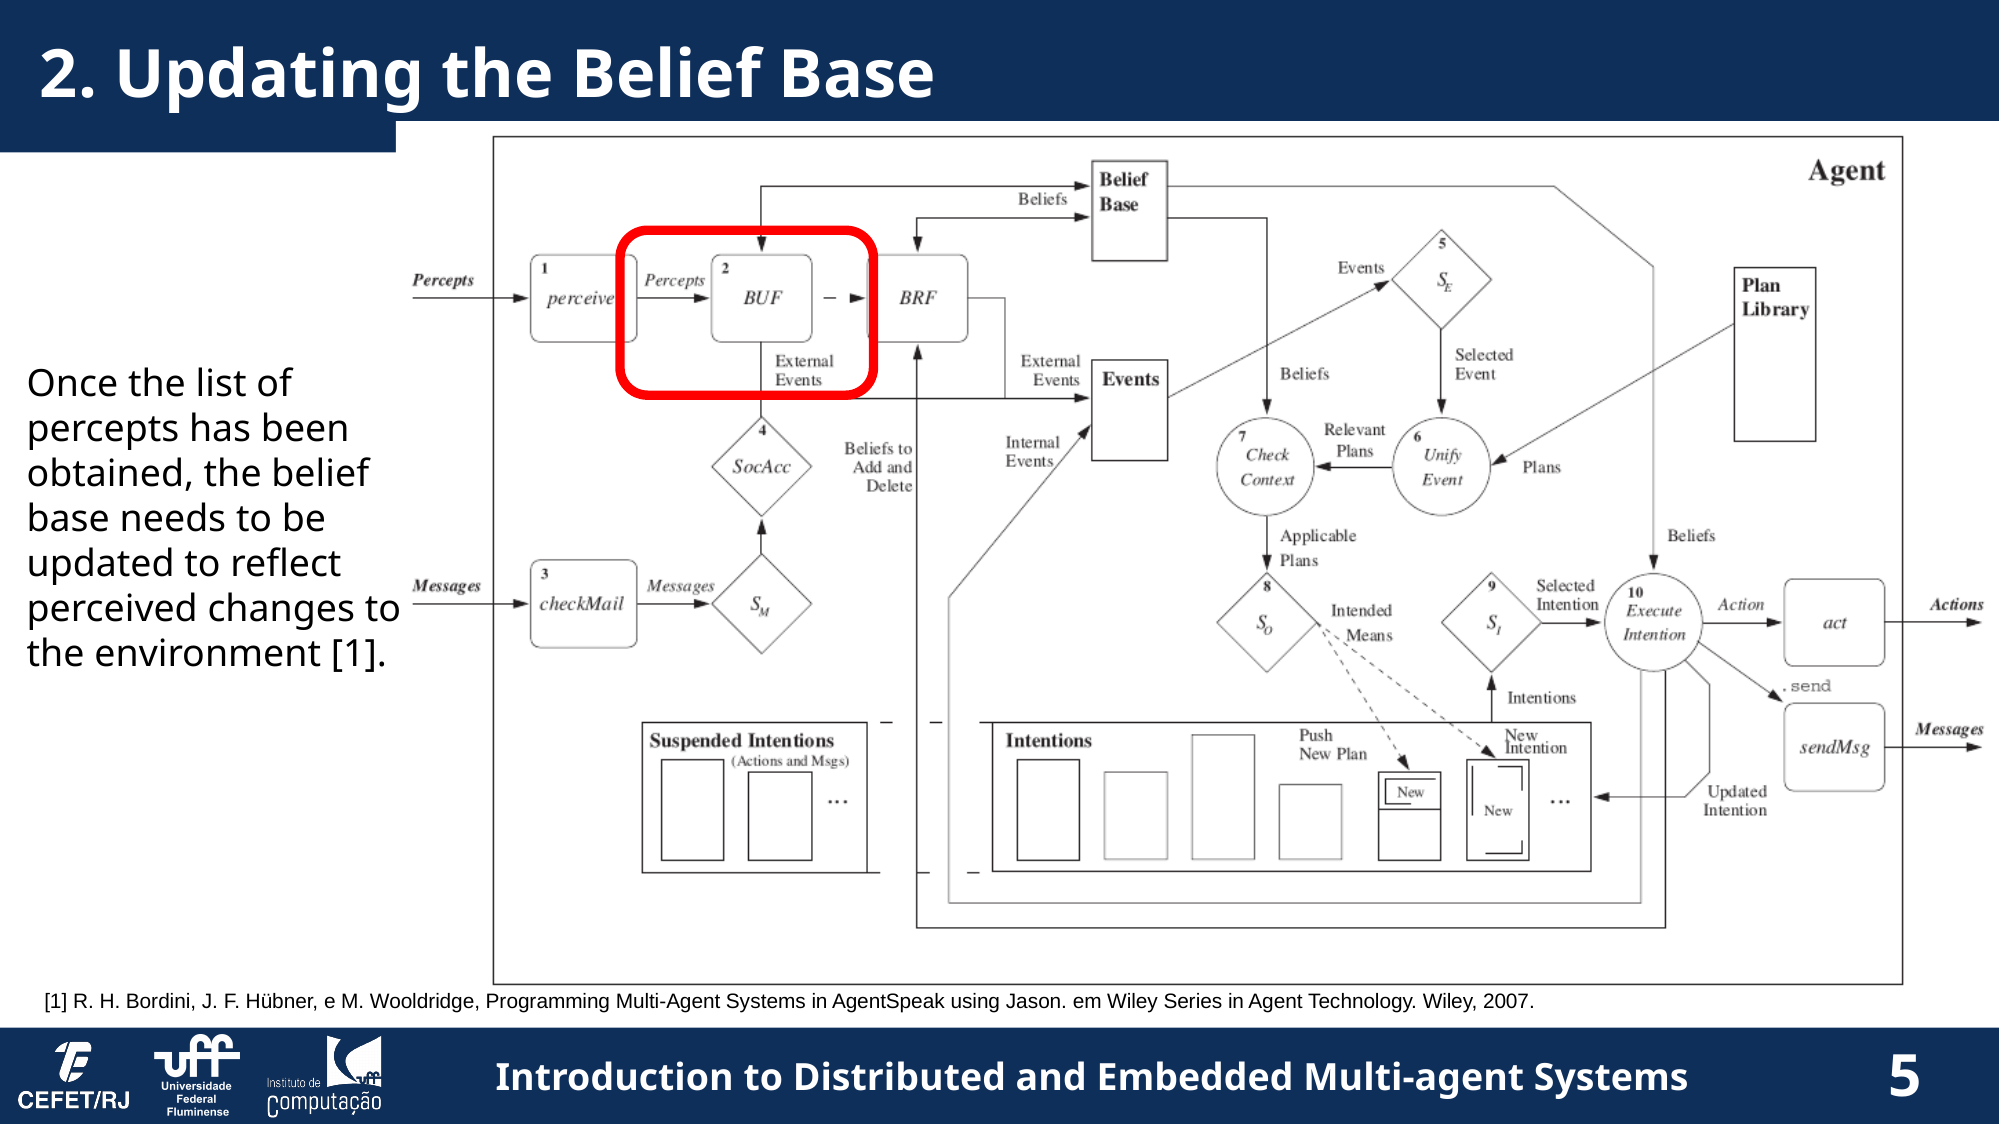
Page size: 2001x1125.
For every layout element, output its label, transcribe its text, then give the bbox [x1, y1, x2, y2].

text_box Once the list of percepts has been obtained, the belief base needs to be updated to reflect perceived changes to the environment [1]. [11, 351, 425, 682]
text_box [1] R. H. Bordini, J. F. Hübner, e M. Wooldridge, Programming Multi-Agent Systems in AgentSpeak using Jason. em Wiley Series in Agent Technology. Wiley, 2007. [29, 980, 1978, 1018]
picture [265, 1033, 383, 1118]
picture [395, 121, 2000, 987]
picture [153, 1033, 241, 1121]
picture [18, 1021, 129, 1125]
text_box 2. Updating the Belief Base [25, 23, 1999, 119]
